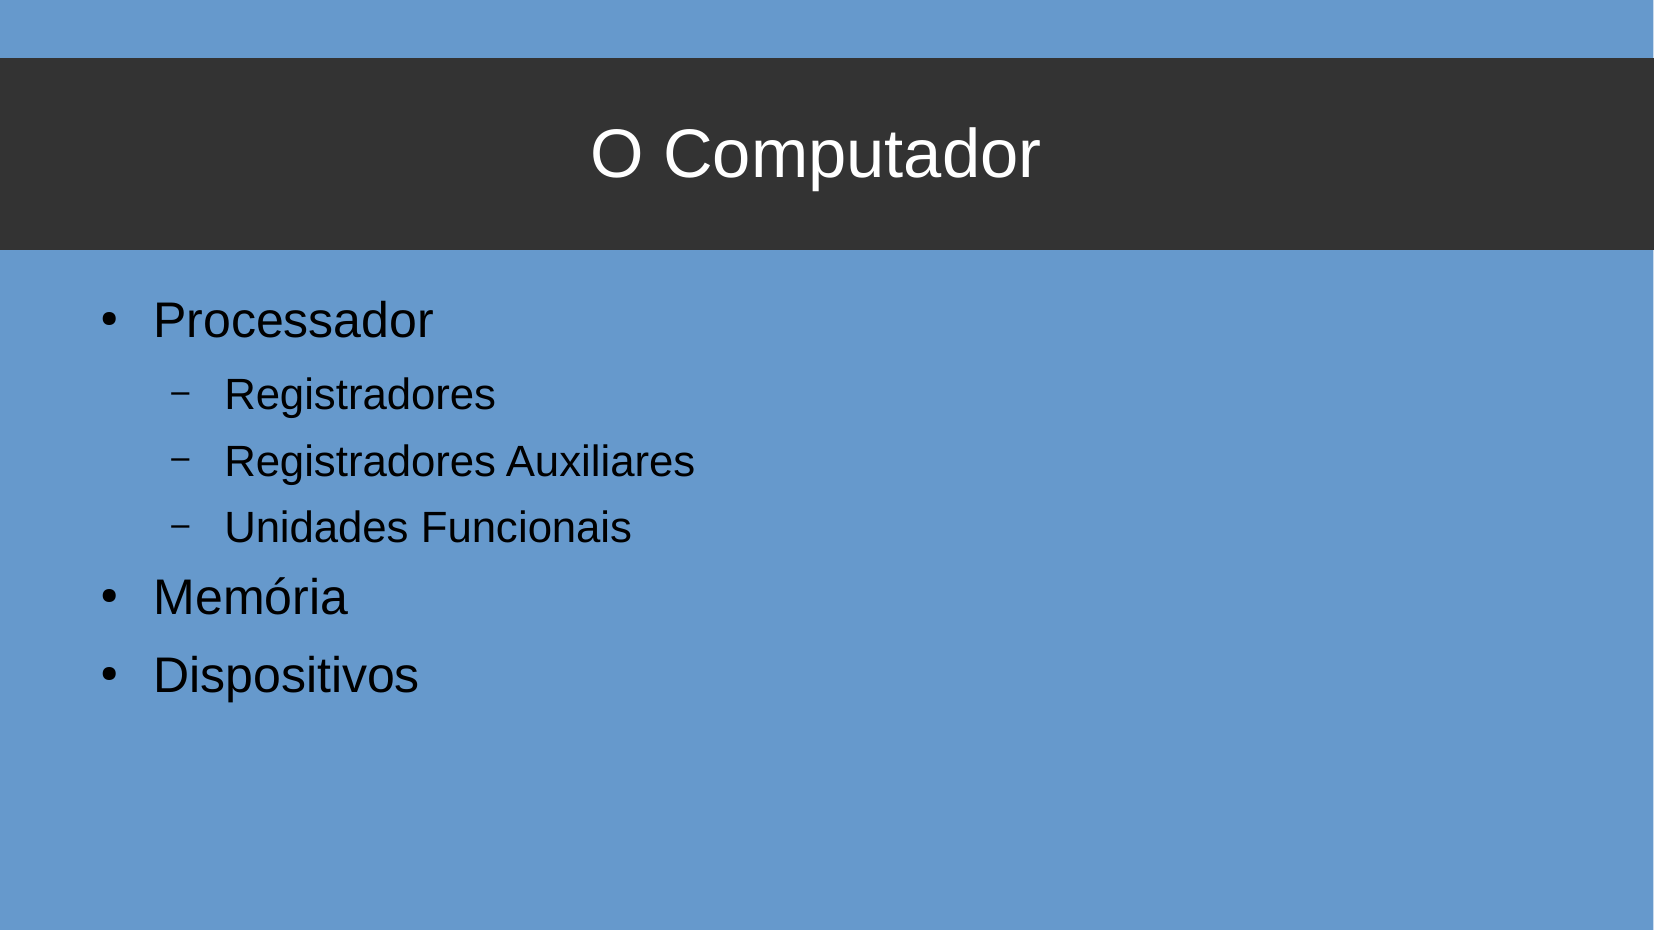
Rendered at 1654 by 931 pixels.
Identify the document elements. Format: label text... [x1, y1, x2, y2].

list Processador Registradores Registradores Auxiliares Unidades Funcionais Memória Dispositivos [82, 292, 1571, 889]
text_box [0, 58, 1654, 250]
title O Computador [72, 69, 1561, 239]
